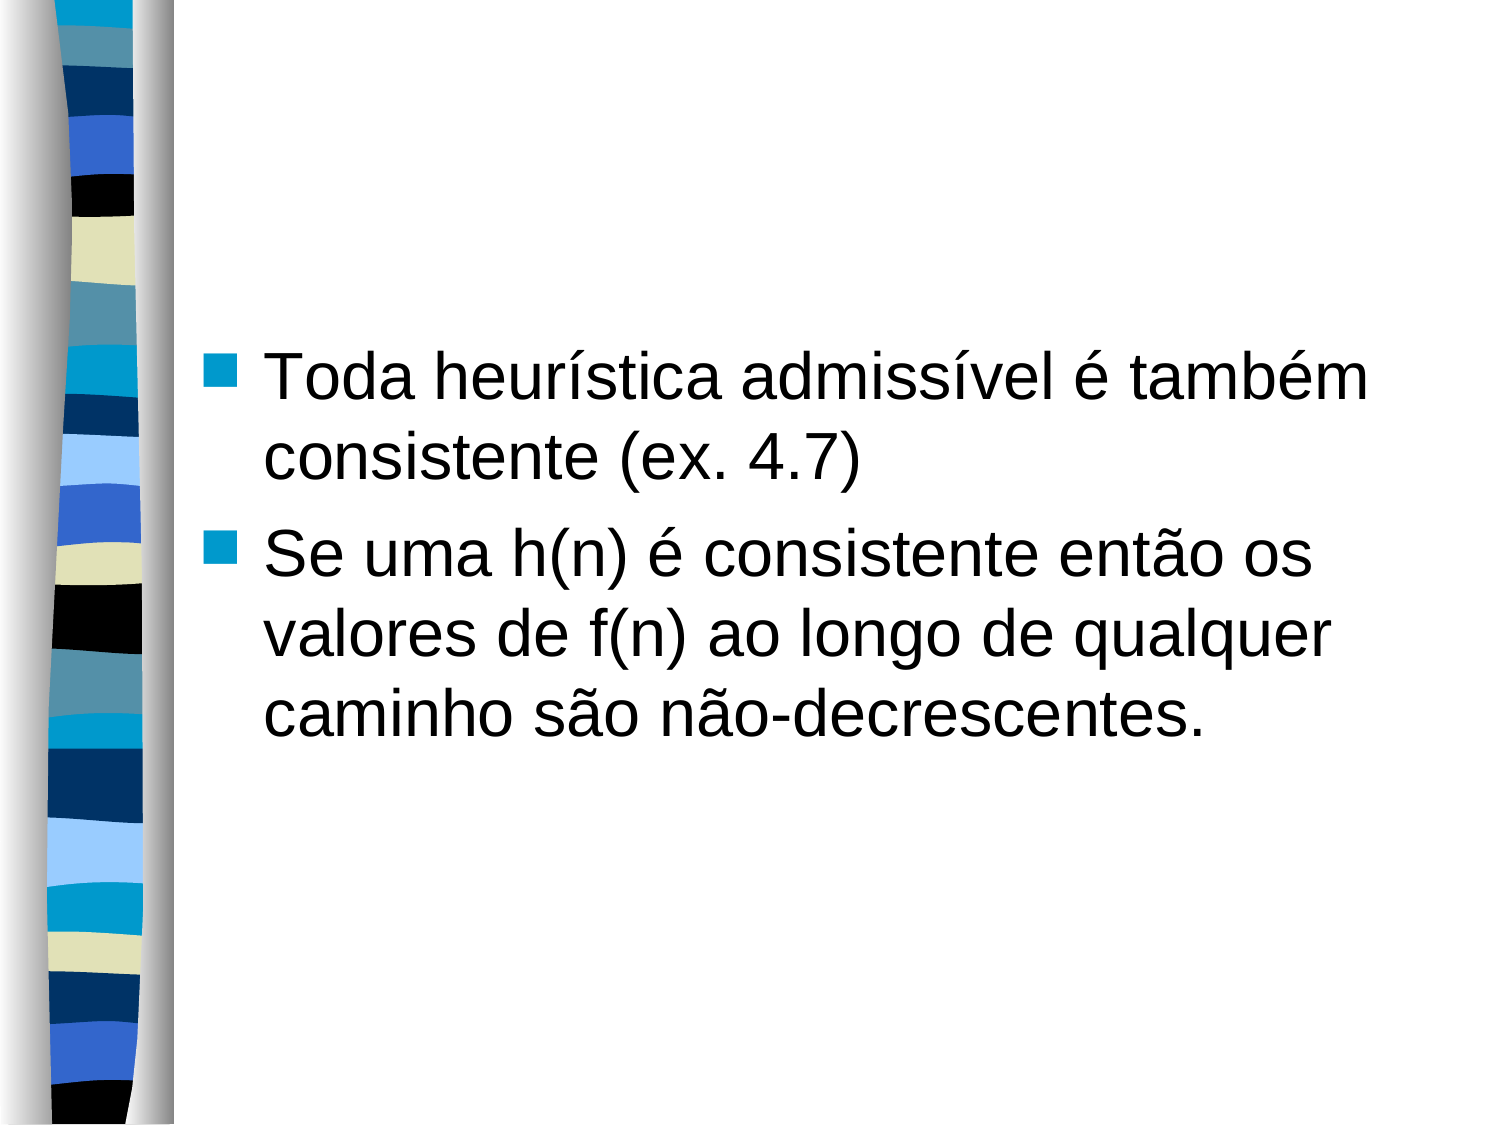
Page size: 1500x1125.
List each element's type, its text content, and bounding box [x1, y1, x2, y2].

list Toda heurística admissível é também consistente (ex. 4.7) Se uma h(n) é consistente então os valores de f(n) ao longo de qualquer caminho são não-decrescentes. [192, 324, 1468, 1000]
